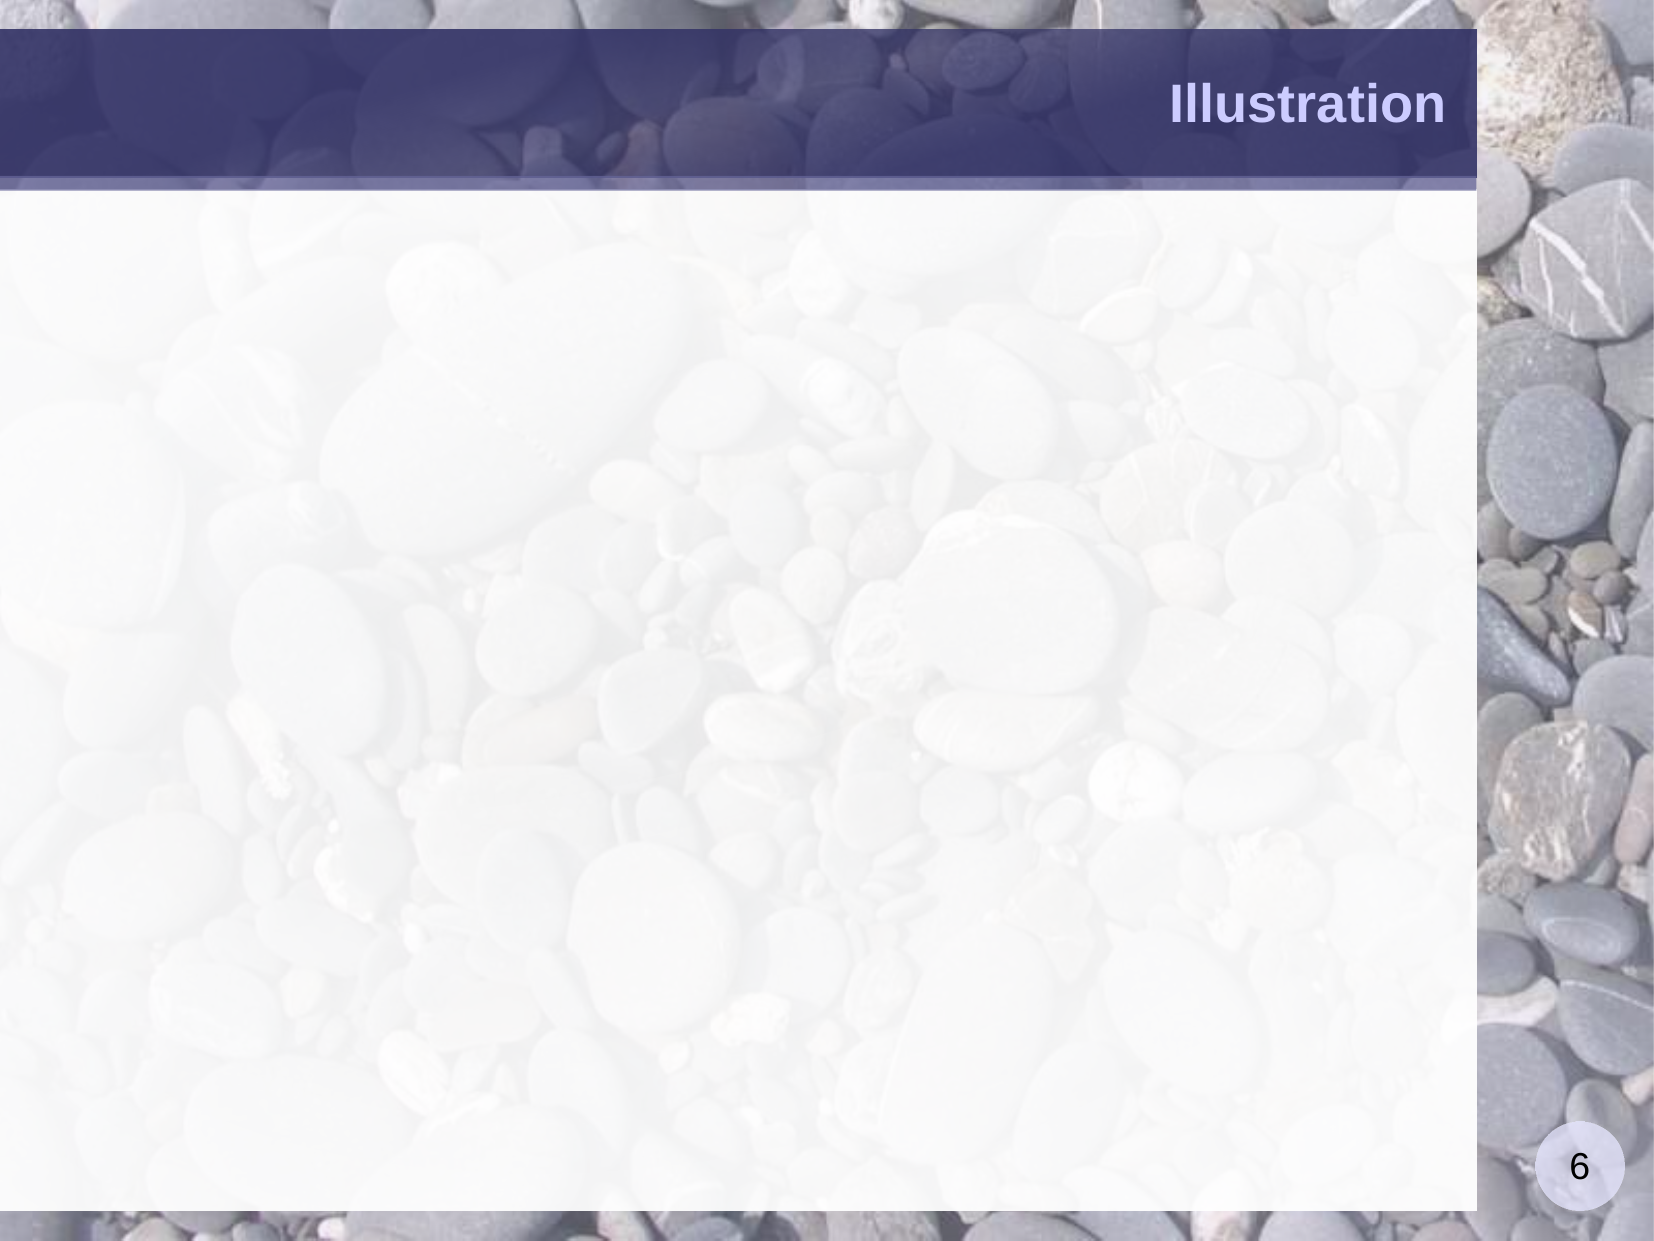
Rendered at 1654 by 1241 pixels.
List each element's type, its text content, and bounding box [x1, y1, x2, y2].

title Illustration [29, 59, 1447, 148]
